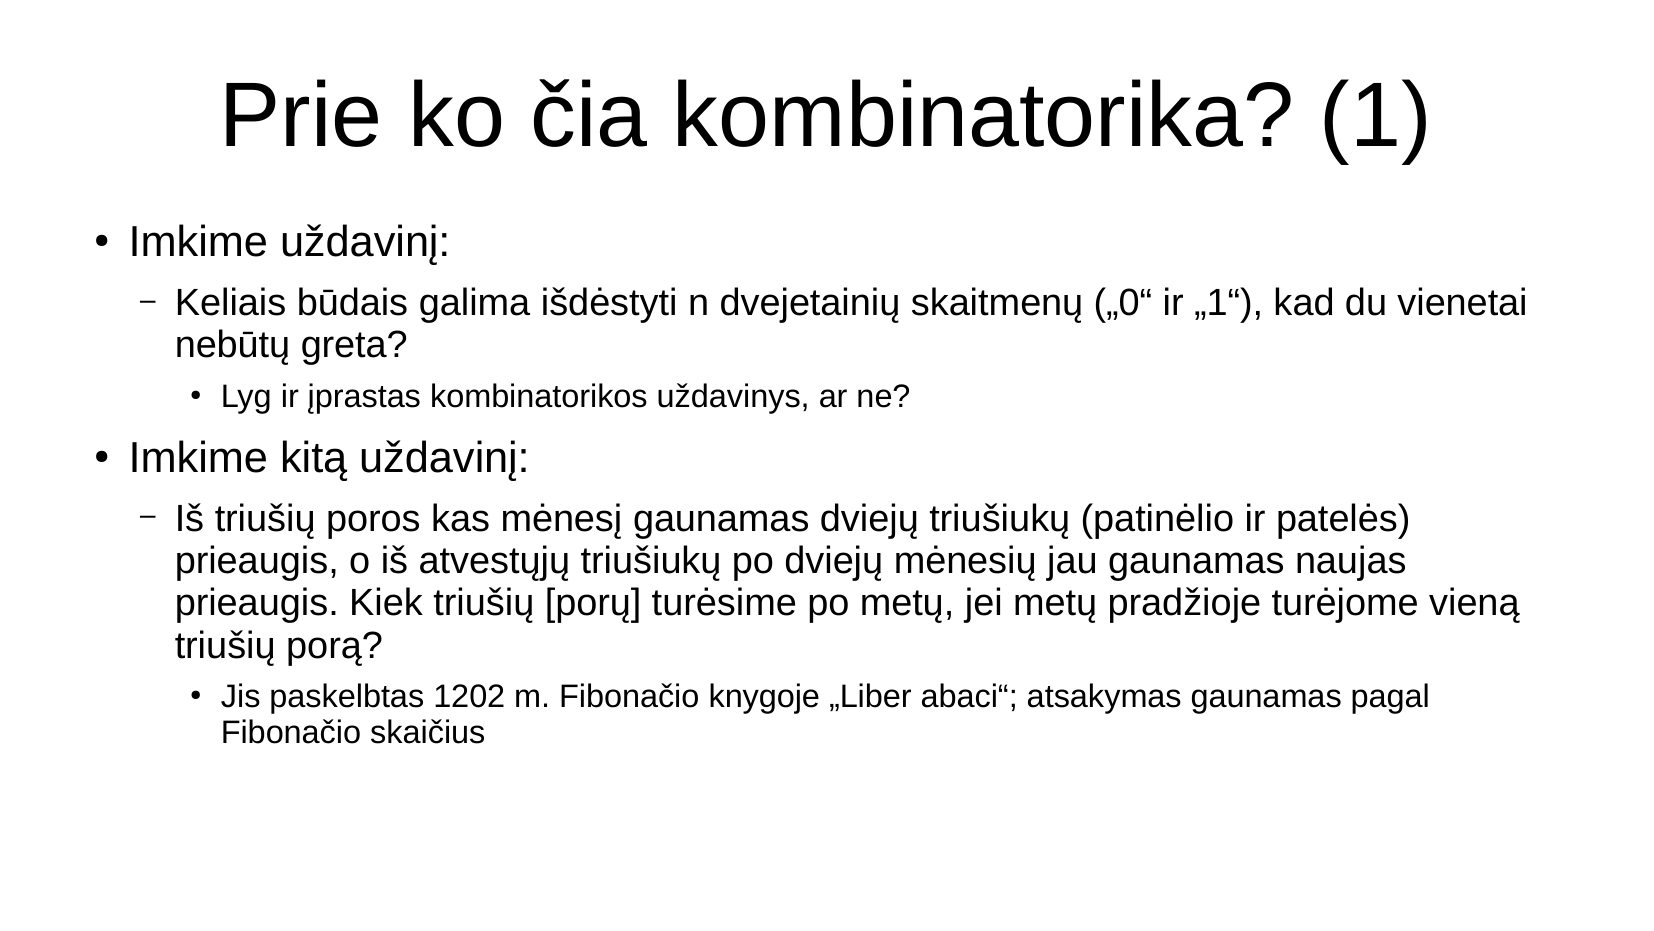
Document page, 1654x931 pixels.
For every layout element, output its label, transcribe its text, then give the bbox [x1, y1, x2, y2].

list Imkime uždavinį: Keliais būdais galima išdėstyti n dvejetainių skaitmenų („0“ ir „1“), kad du vienetai nebūtų greta? Lyg ir įprastas kombinatorikos uždavinys, ar ne? Imkime kitą uždavinį: Iš triušių poros kas mėnesį gaunamas dviejų triušiukų (patinėlio ir patelės) prieaugis, o iš atvestųjų triušiukų po dviejų mėnesių jau gaunamas naujas prieaugis. Kiek triušių [porų] turėsime po metų, jei metų pradžioje turėjome vieną triušių porą? Jis paskelbtas 1202 m. Fibonačio knygoje „Liber abaci“; atsakymas gaunamas pagal Fibonačio skaičius [82, 217, 1571, 758]
title Prie ko čia kombinatorika? (1) [82, 37, 1571, 193]
